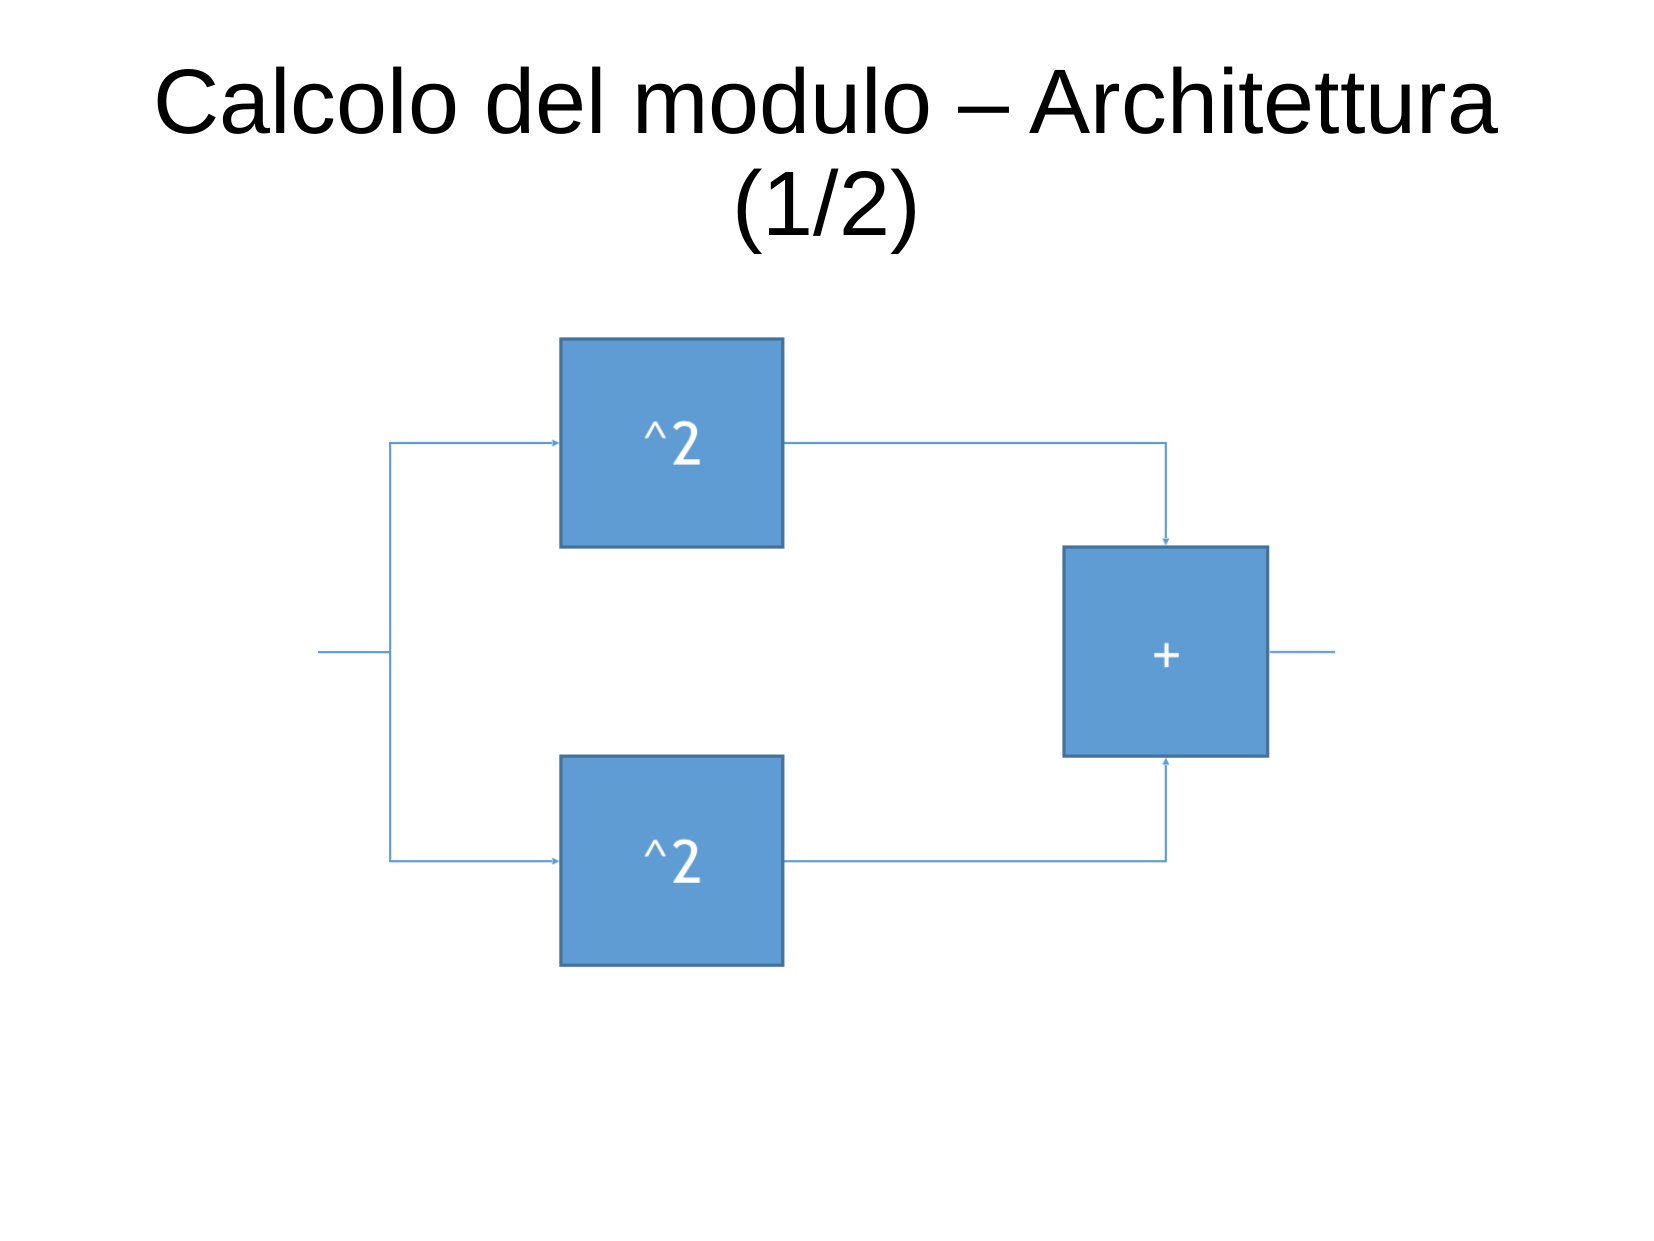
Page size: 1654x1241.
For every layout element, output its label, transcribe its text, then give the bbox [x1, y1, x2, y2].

picture [318, 290, 1335, 1010]
title Calcolo del modulo – Architettura (1/2) [82, 49, 1571, 257]
